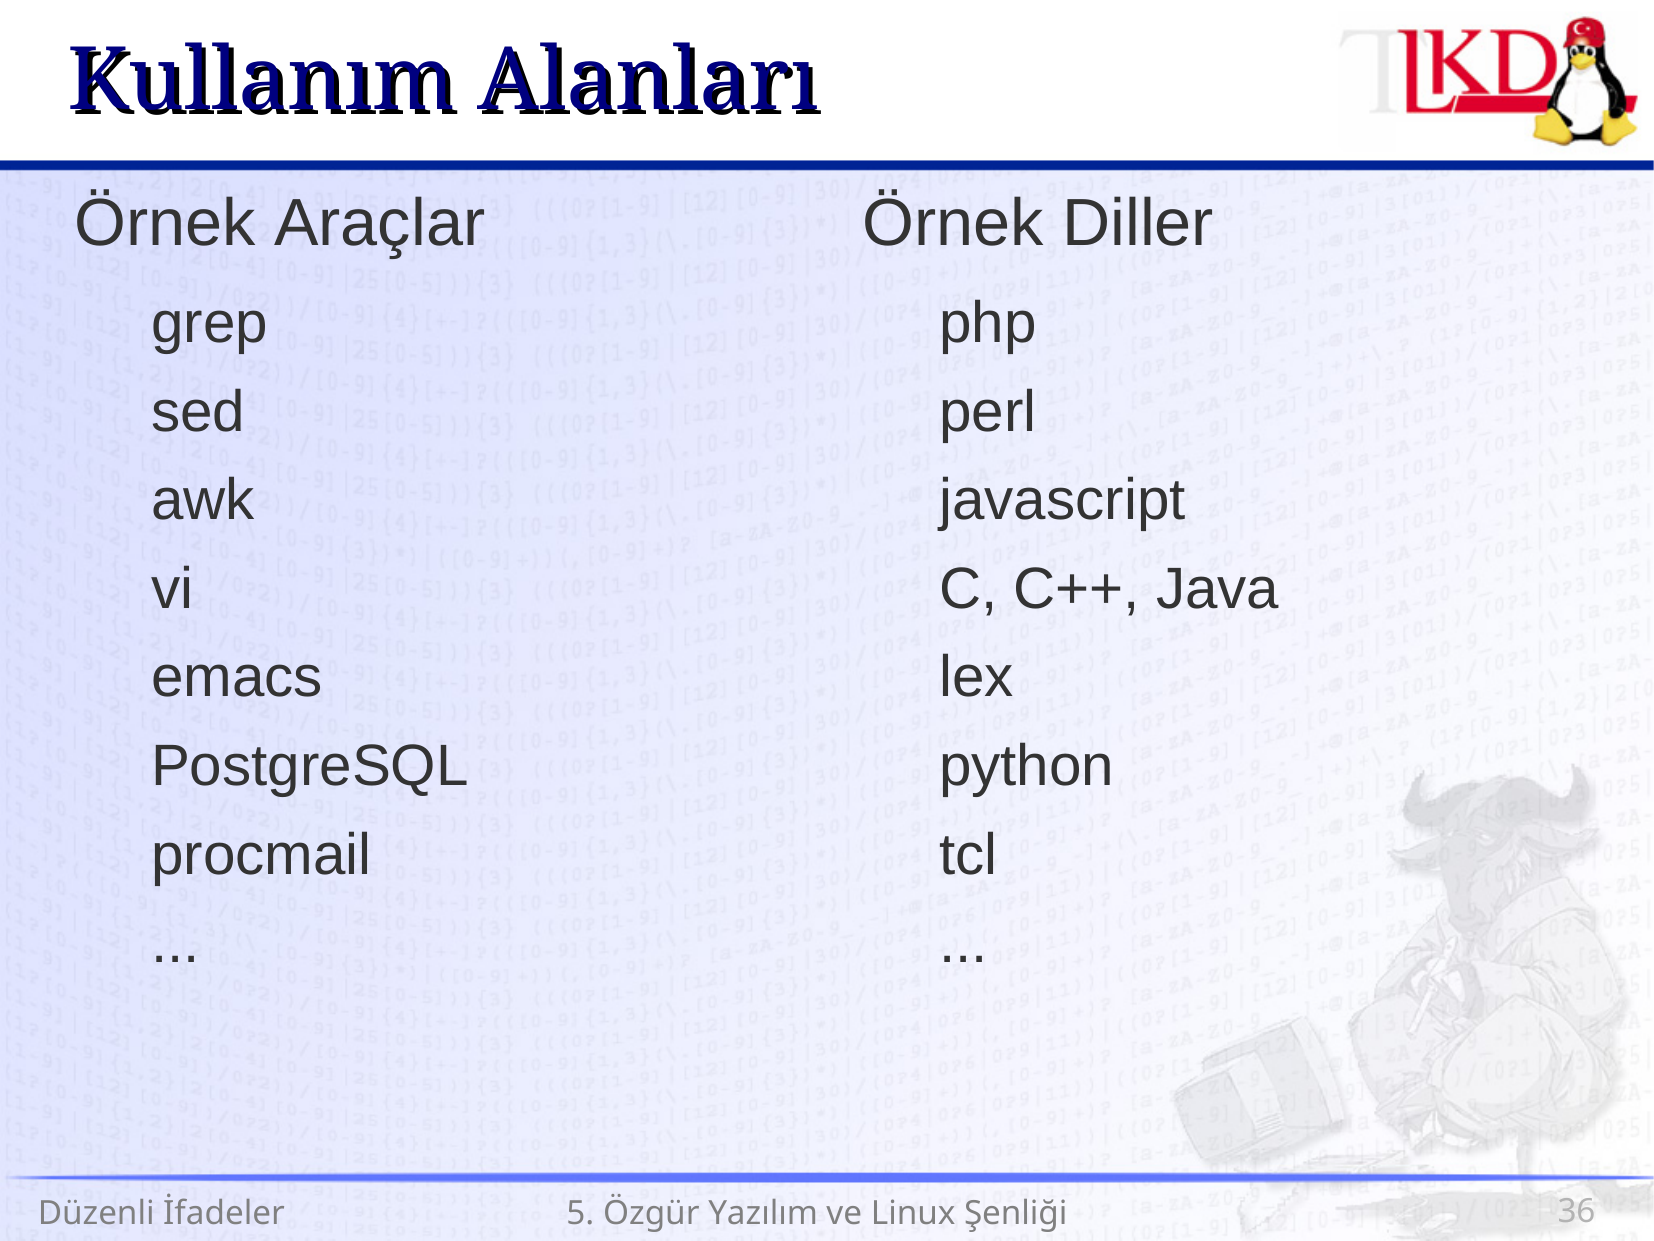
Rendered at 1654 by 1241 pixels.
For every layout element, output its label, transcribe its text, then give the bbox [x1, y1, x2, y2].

picture [0, 0, 1654, 1241]
list Örnek Araçlar grep sed awk vi emacs PostgreSQL procmail ... [56, 185, 808, 1127]
title Kullanım Alanları [67, 13, 1399, 138]
list Örnek Diller php perl javascript C, C++, Java lex python tcl ... [844, 185, 1596, 1127]
